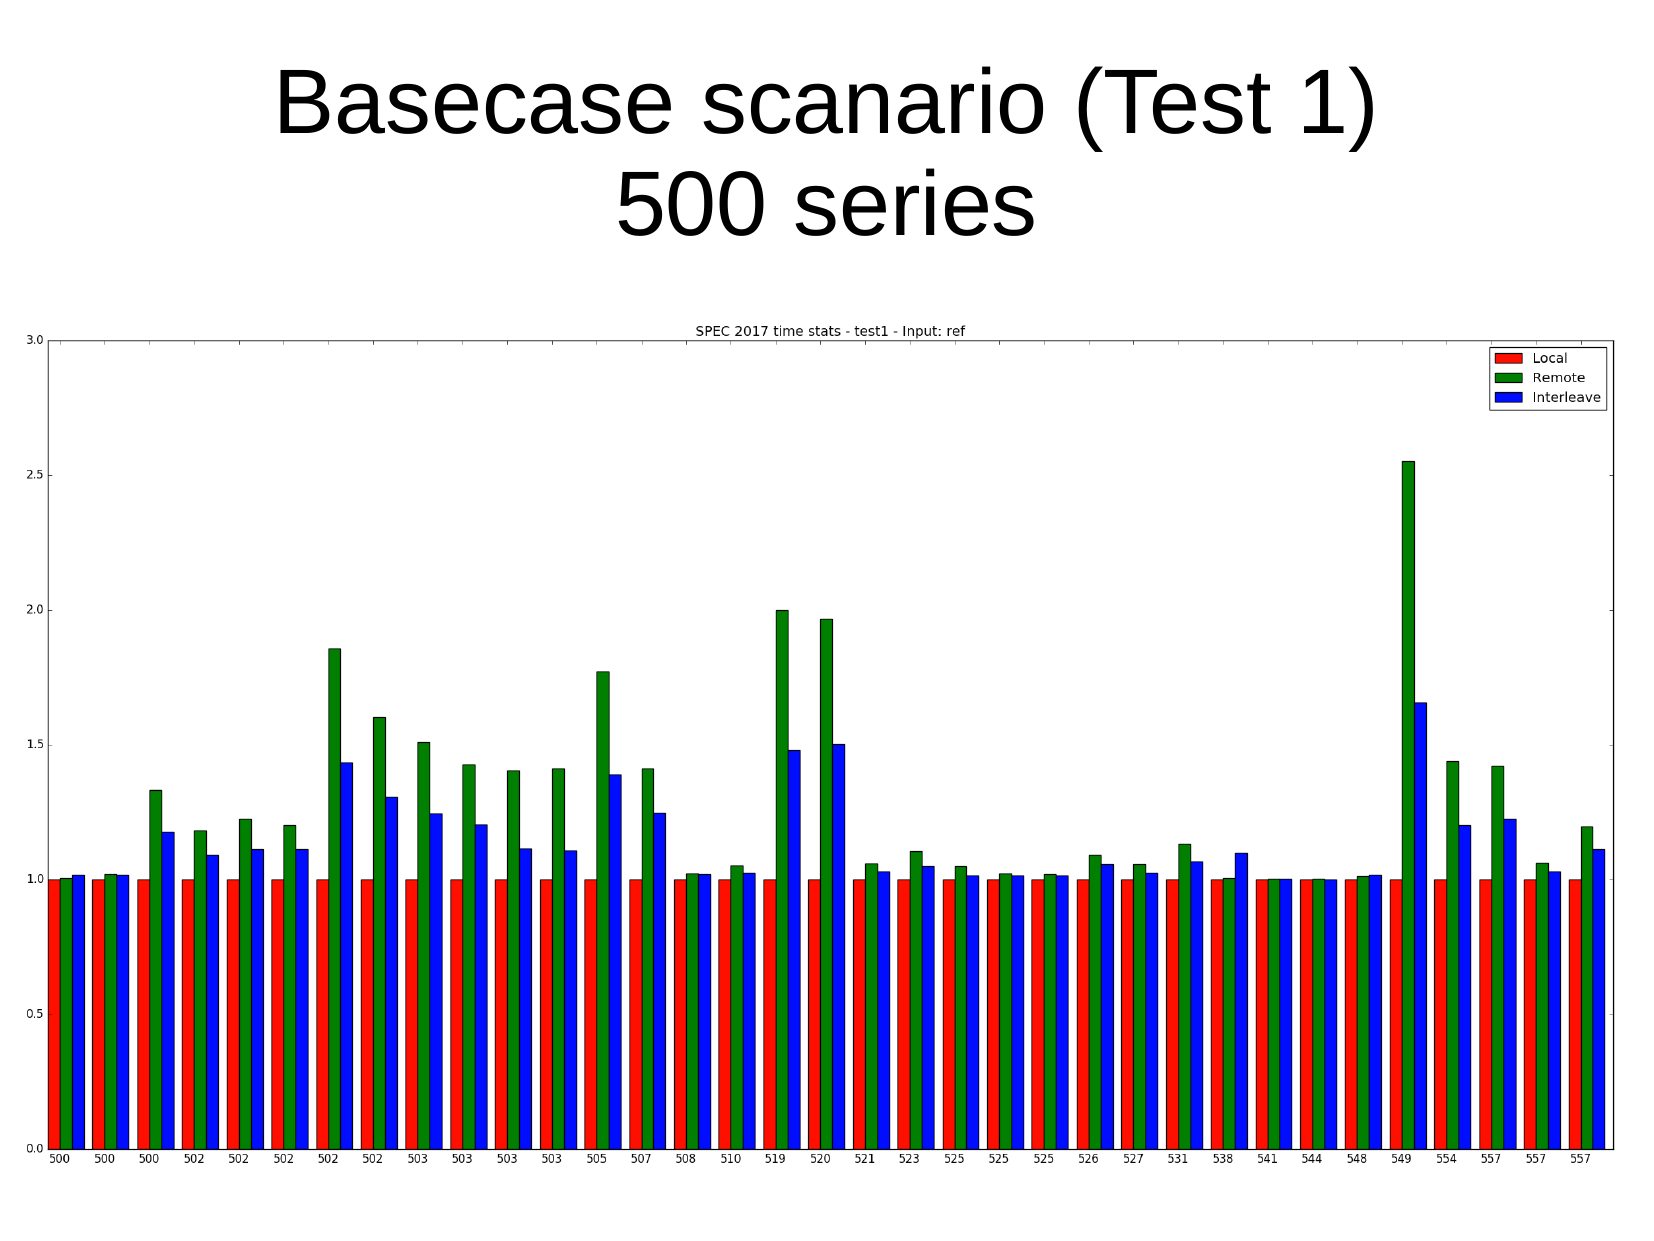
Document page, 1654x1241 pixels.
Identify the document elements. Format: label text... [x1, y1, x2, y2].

picture [0, 239, 1654, 1241]
title Basecase scanario (Test 1) 500 series [82, 49, 1571, 239]
